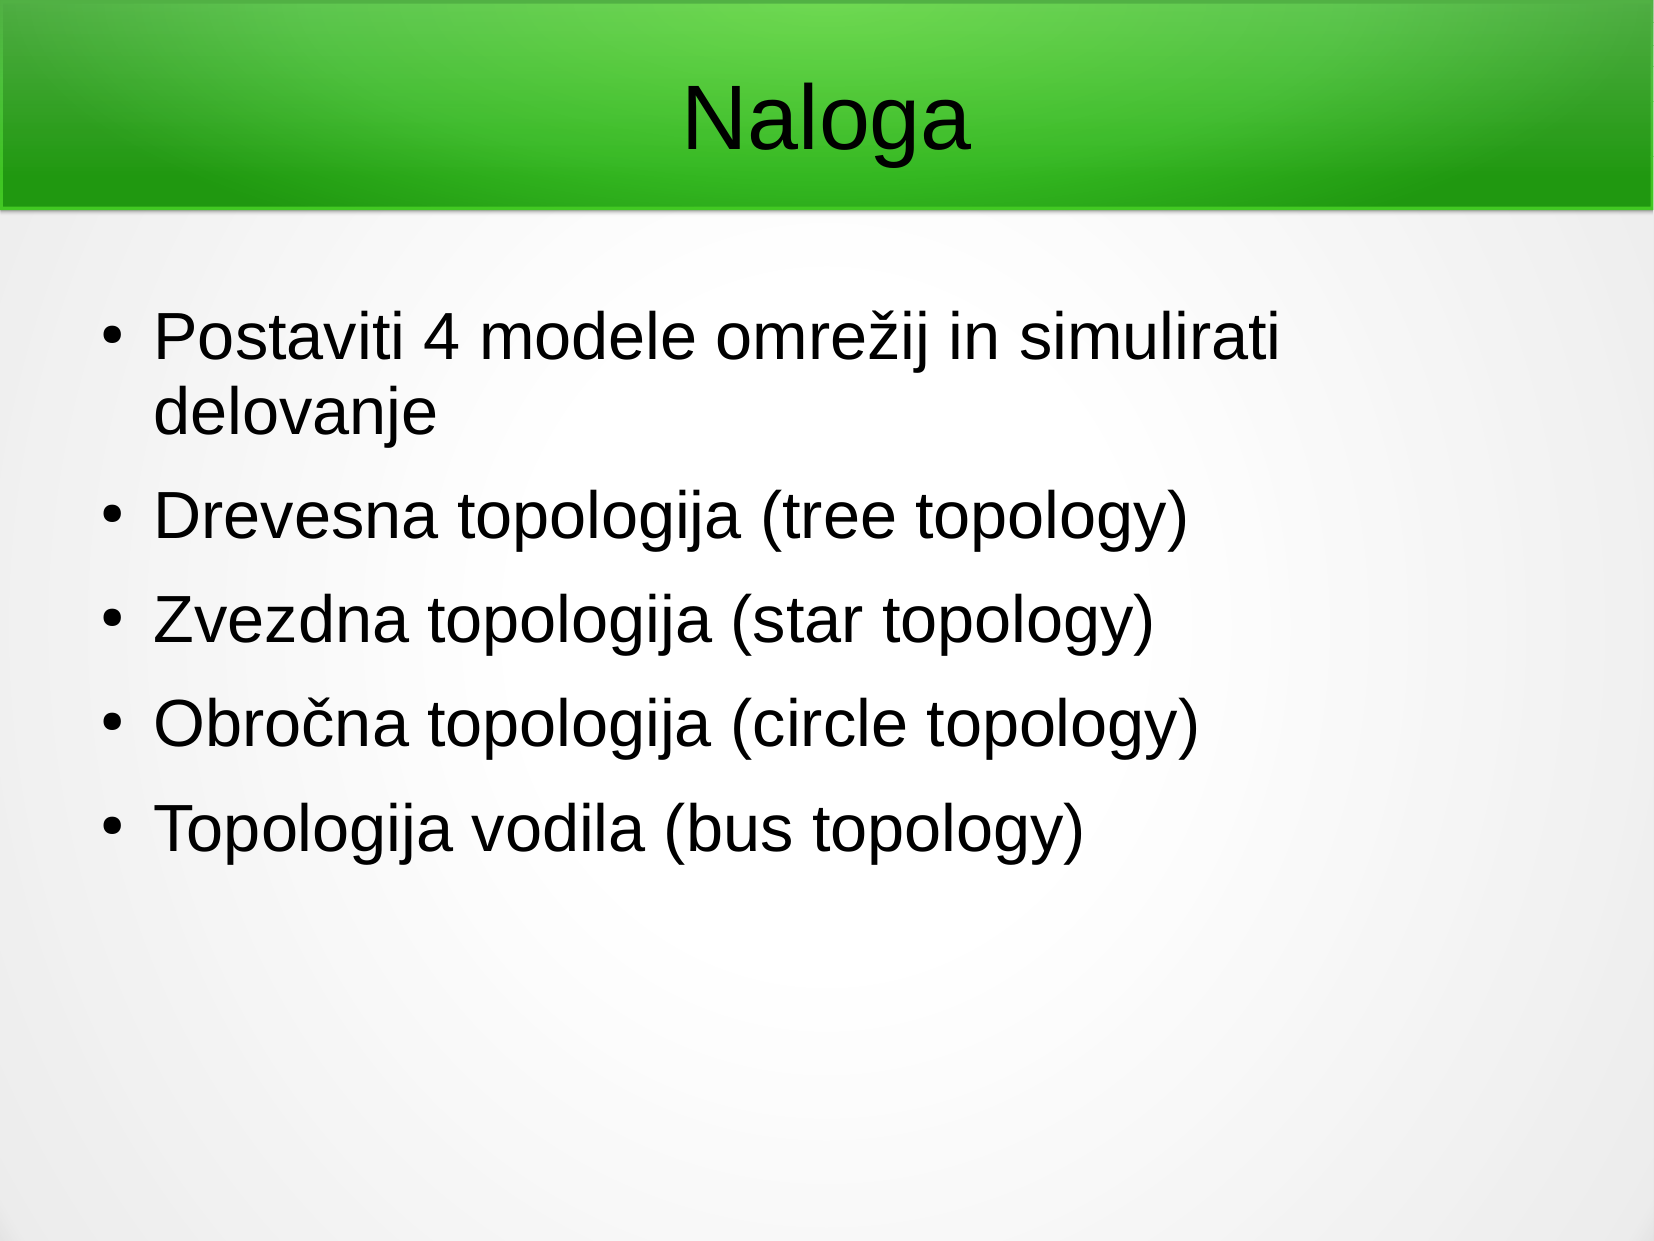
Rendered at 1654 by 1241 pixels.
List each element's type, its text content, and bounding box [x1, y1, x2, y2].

title Naloga [82, 47, 1571, 189]
list Postaviti 4 modele omrežij in simulirati delovanje Drevesna topologija (tree topology) Zvezdna topologija (star topology) Obročna topologija (circle topology) Topologija vodila (bus topology) [82, 299, 1571, 1158]
